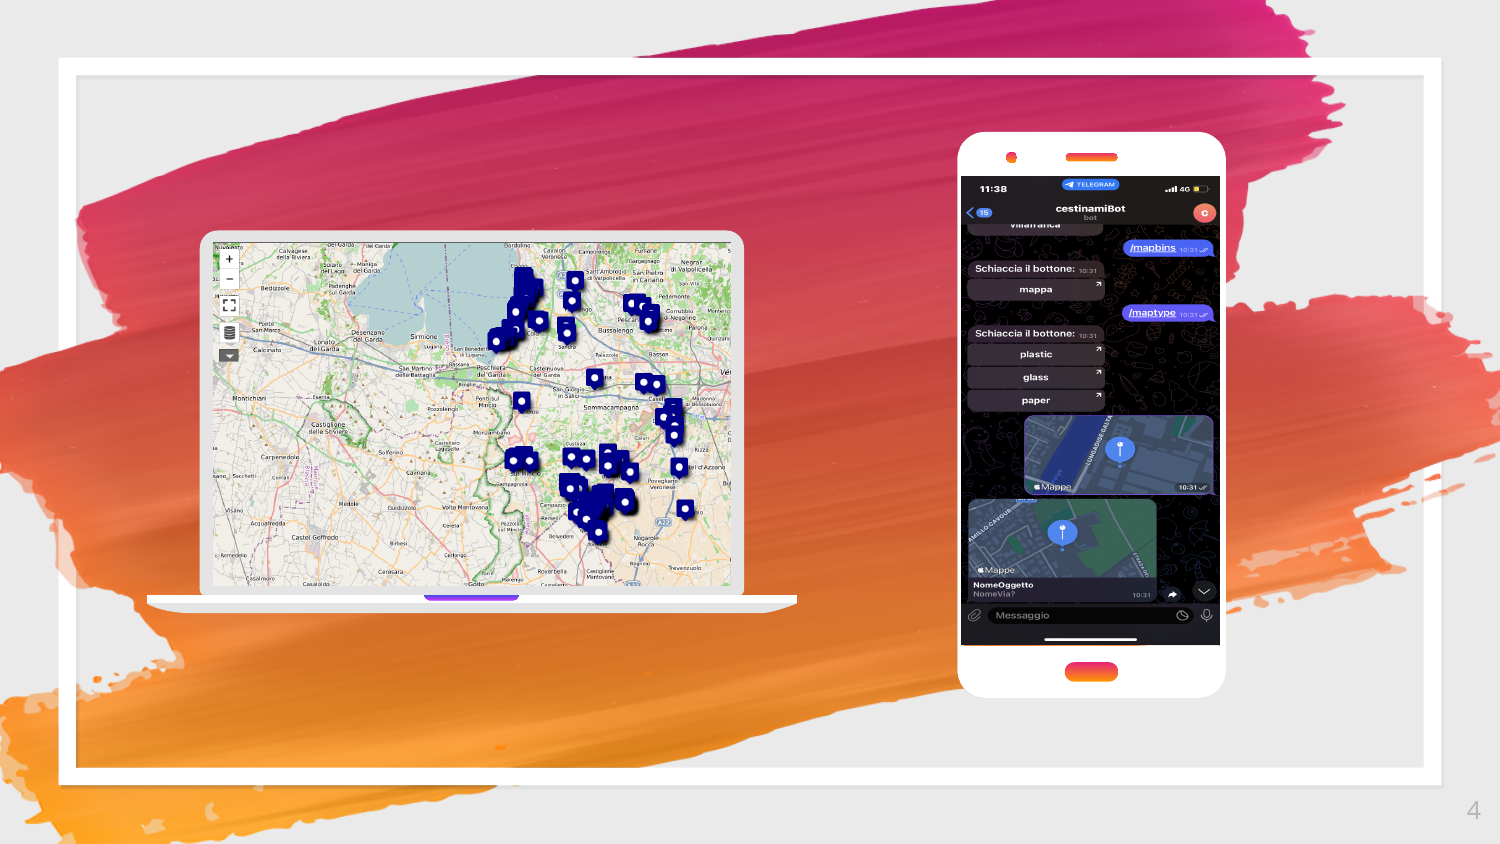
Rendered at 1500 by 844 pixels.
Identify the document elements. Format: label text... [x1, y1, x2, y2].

picture [0, 0, 1500, 844]
text_box [957, 131, 1226, 698]
text_box [146, 230, 798, 614]
slide_number <number> [1391, 779, 1482, 844]
